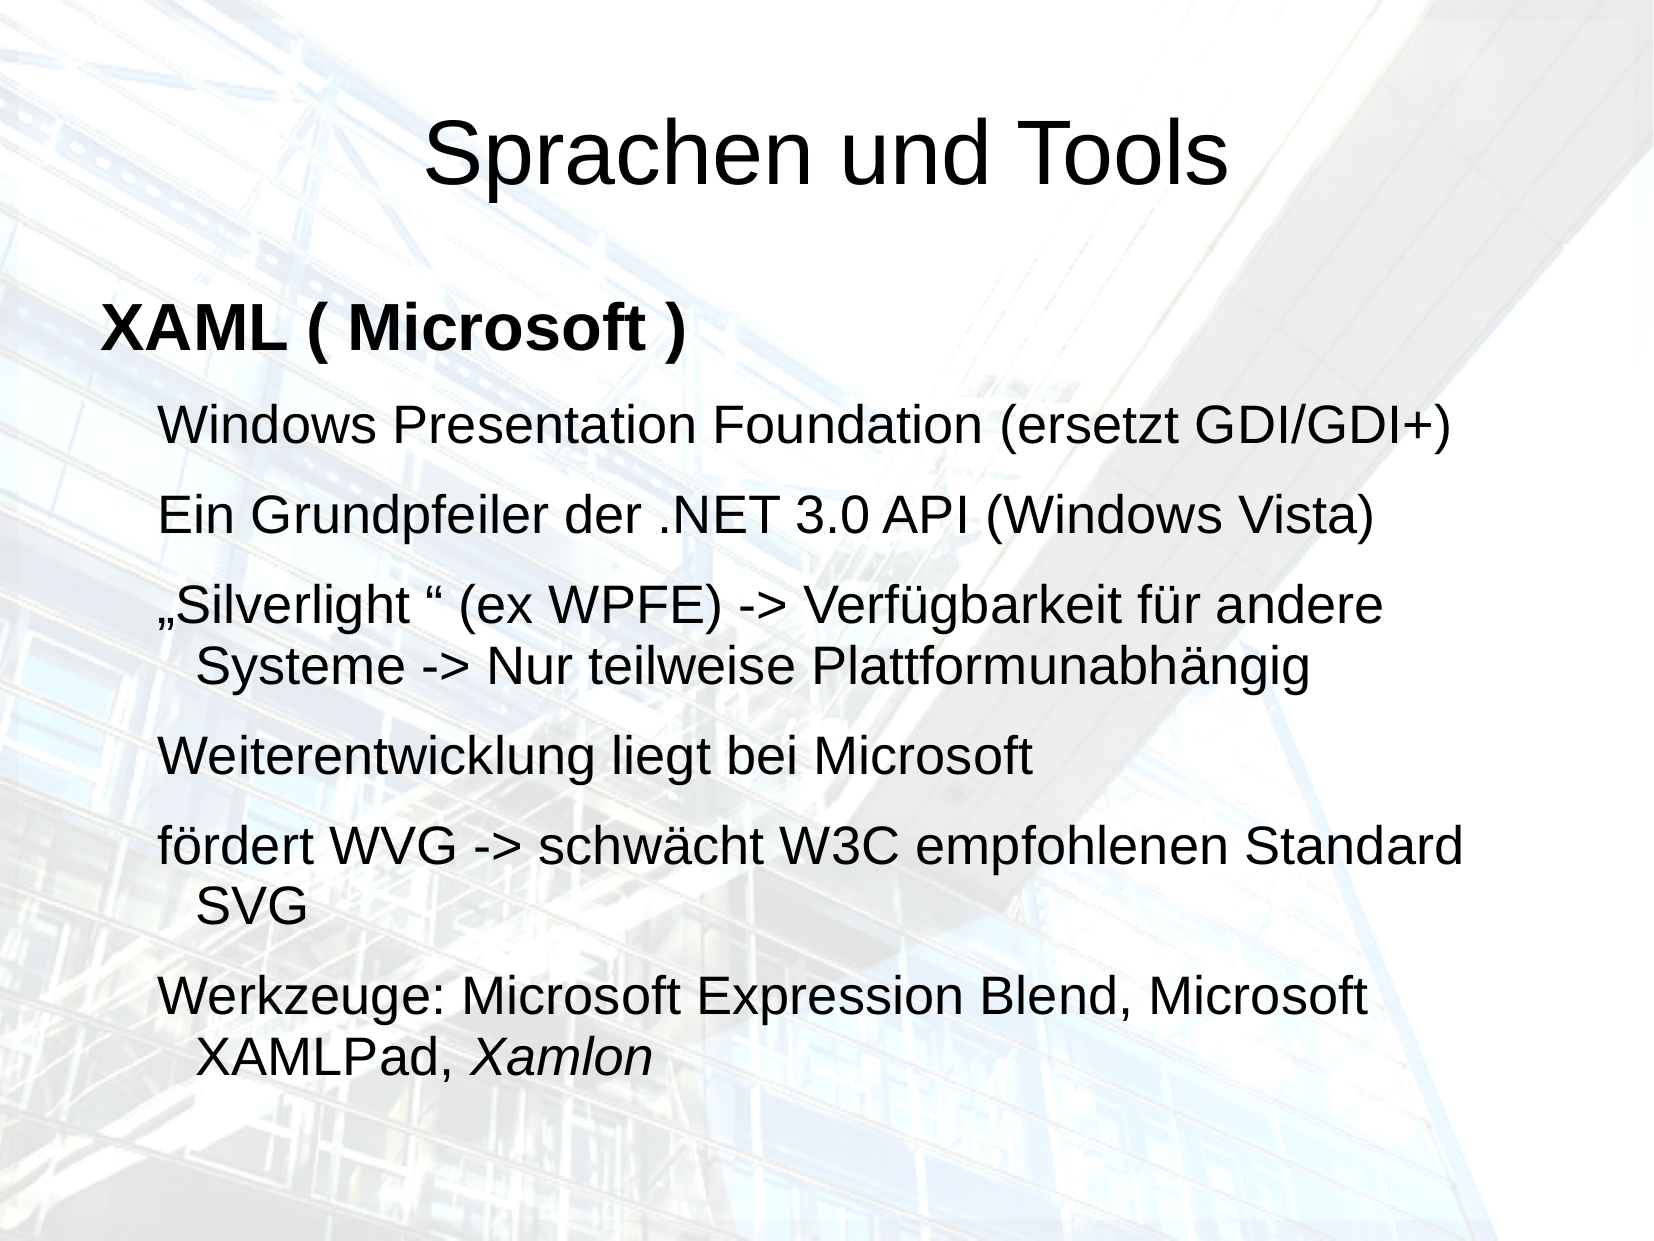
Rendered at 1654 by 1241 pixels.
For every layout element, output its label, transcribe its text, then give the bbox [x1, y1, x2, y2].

title Sprachen und Tools [82, 56, 1571, 250]
picture [0, 0, 1654, 1241]
list XAML ( Microsoft ) Windows Presentation Foundation (ersetzt GDI/GDI+) Ein Grundpfeiler der .NET 3.0 API (Windows Vista) „Silverlight “ (ex WPFE) -> Verfügbarkeit für andere Systeme -> Nur teilweise Plattformunabhängig Weiterentwicklung liegt bei Microsoft fördert WVG -> schwächt W3C empfohlenen Standard SVG Werkzeuge: Microsoft Expression Blend, Microsoft XAMLPad, Xamlon [82, 290, 1571, 1094]
